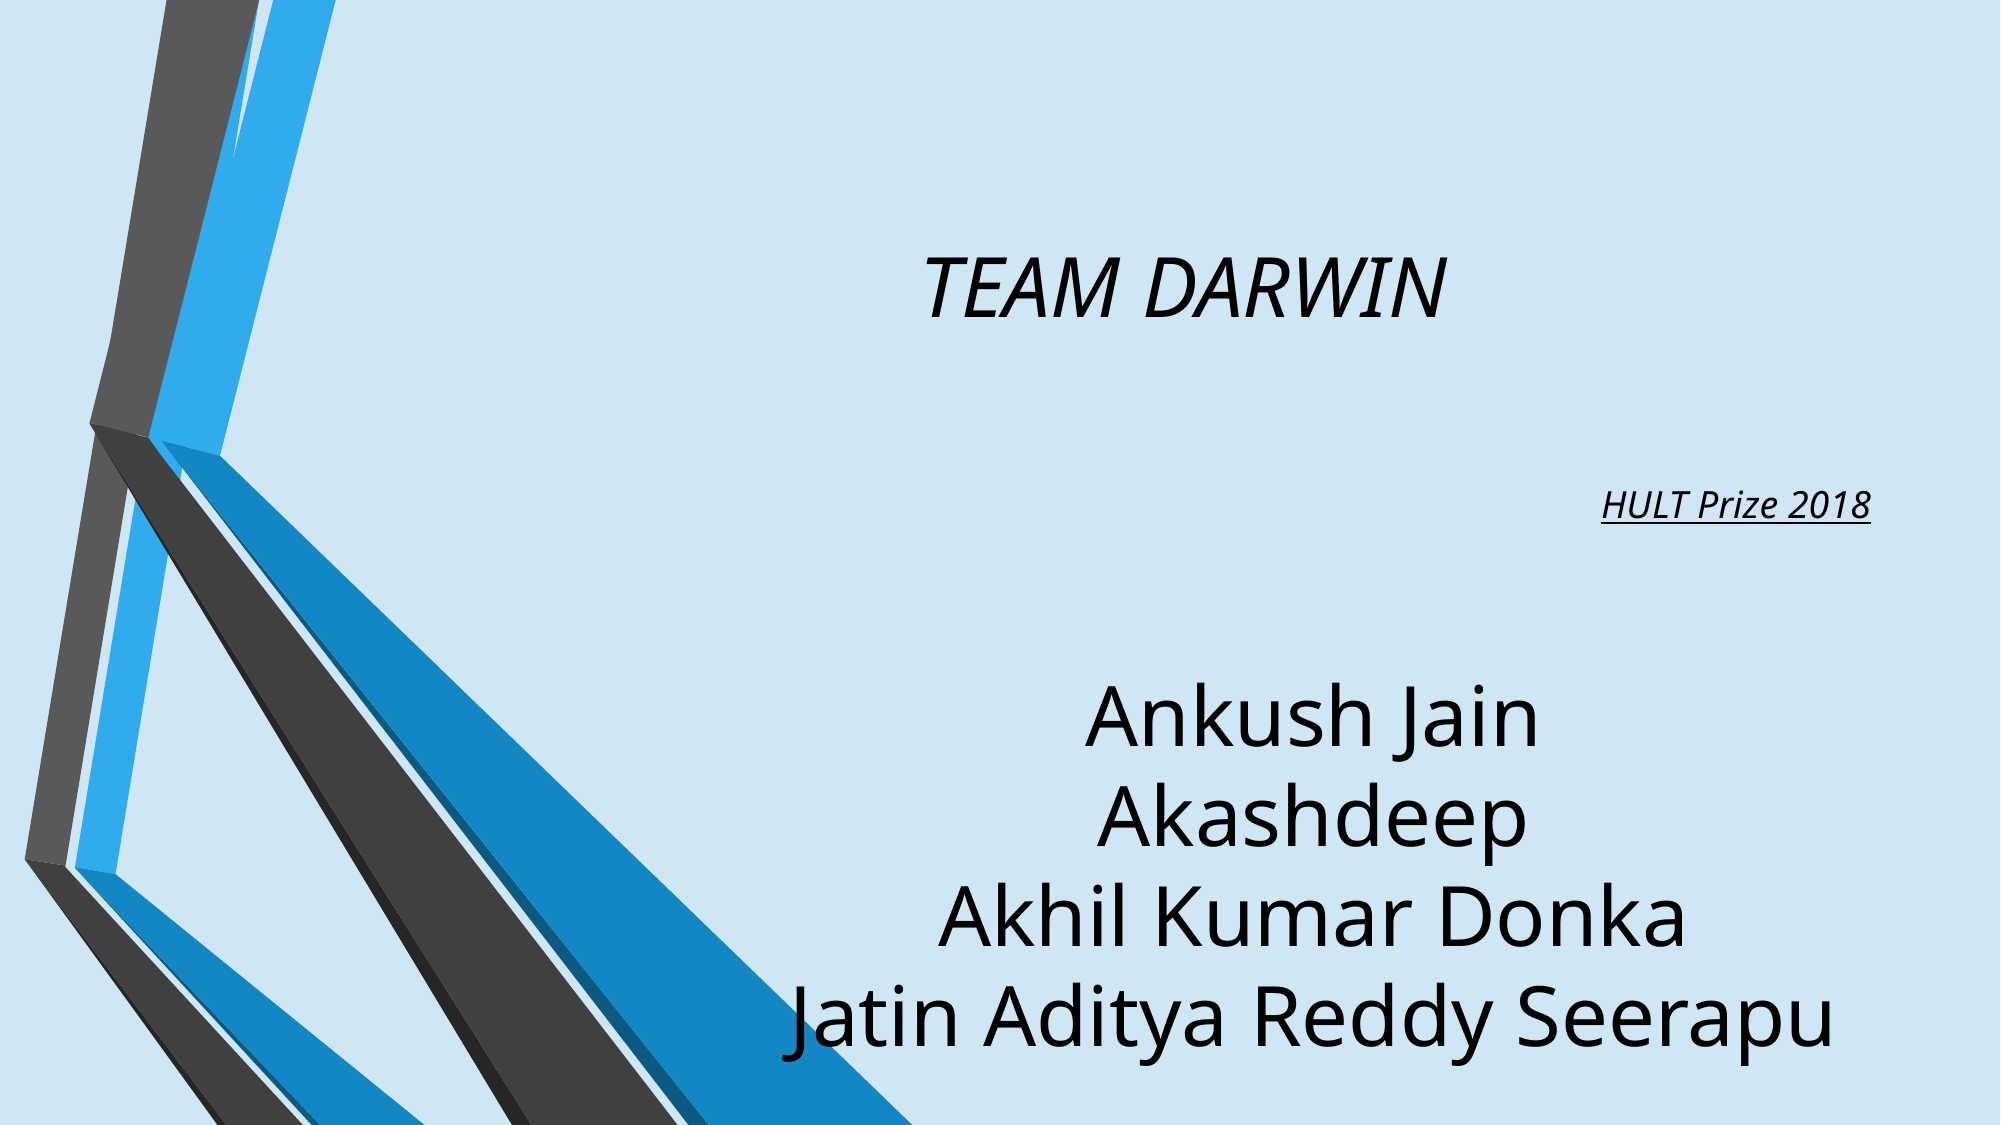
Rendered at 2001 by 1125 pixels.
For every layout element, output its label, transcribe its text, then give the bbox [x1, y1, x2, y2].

text_box HULT Prize 2018 [1586, 473, 1887, 534]
title TEAM DARWIN [480, 226, 1887, 656]
subtitle Ankush Jain Akashdeep Akhil Kumar Donka Jatin Aditya Reddy Seerapu [740, 655, 1887, 884]
